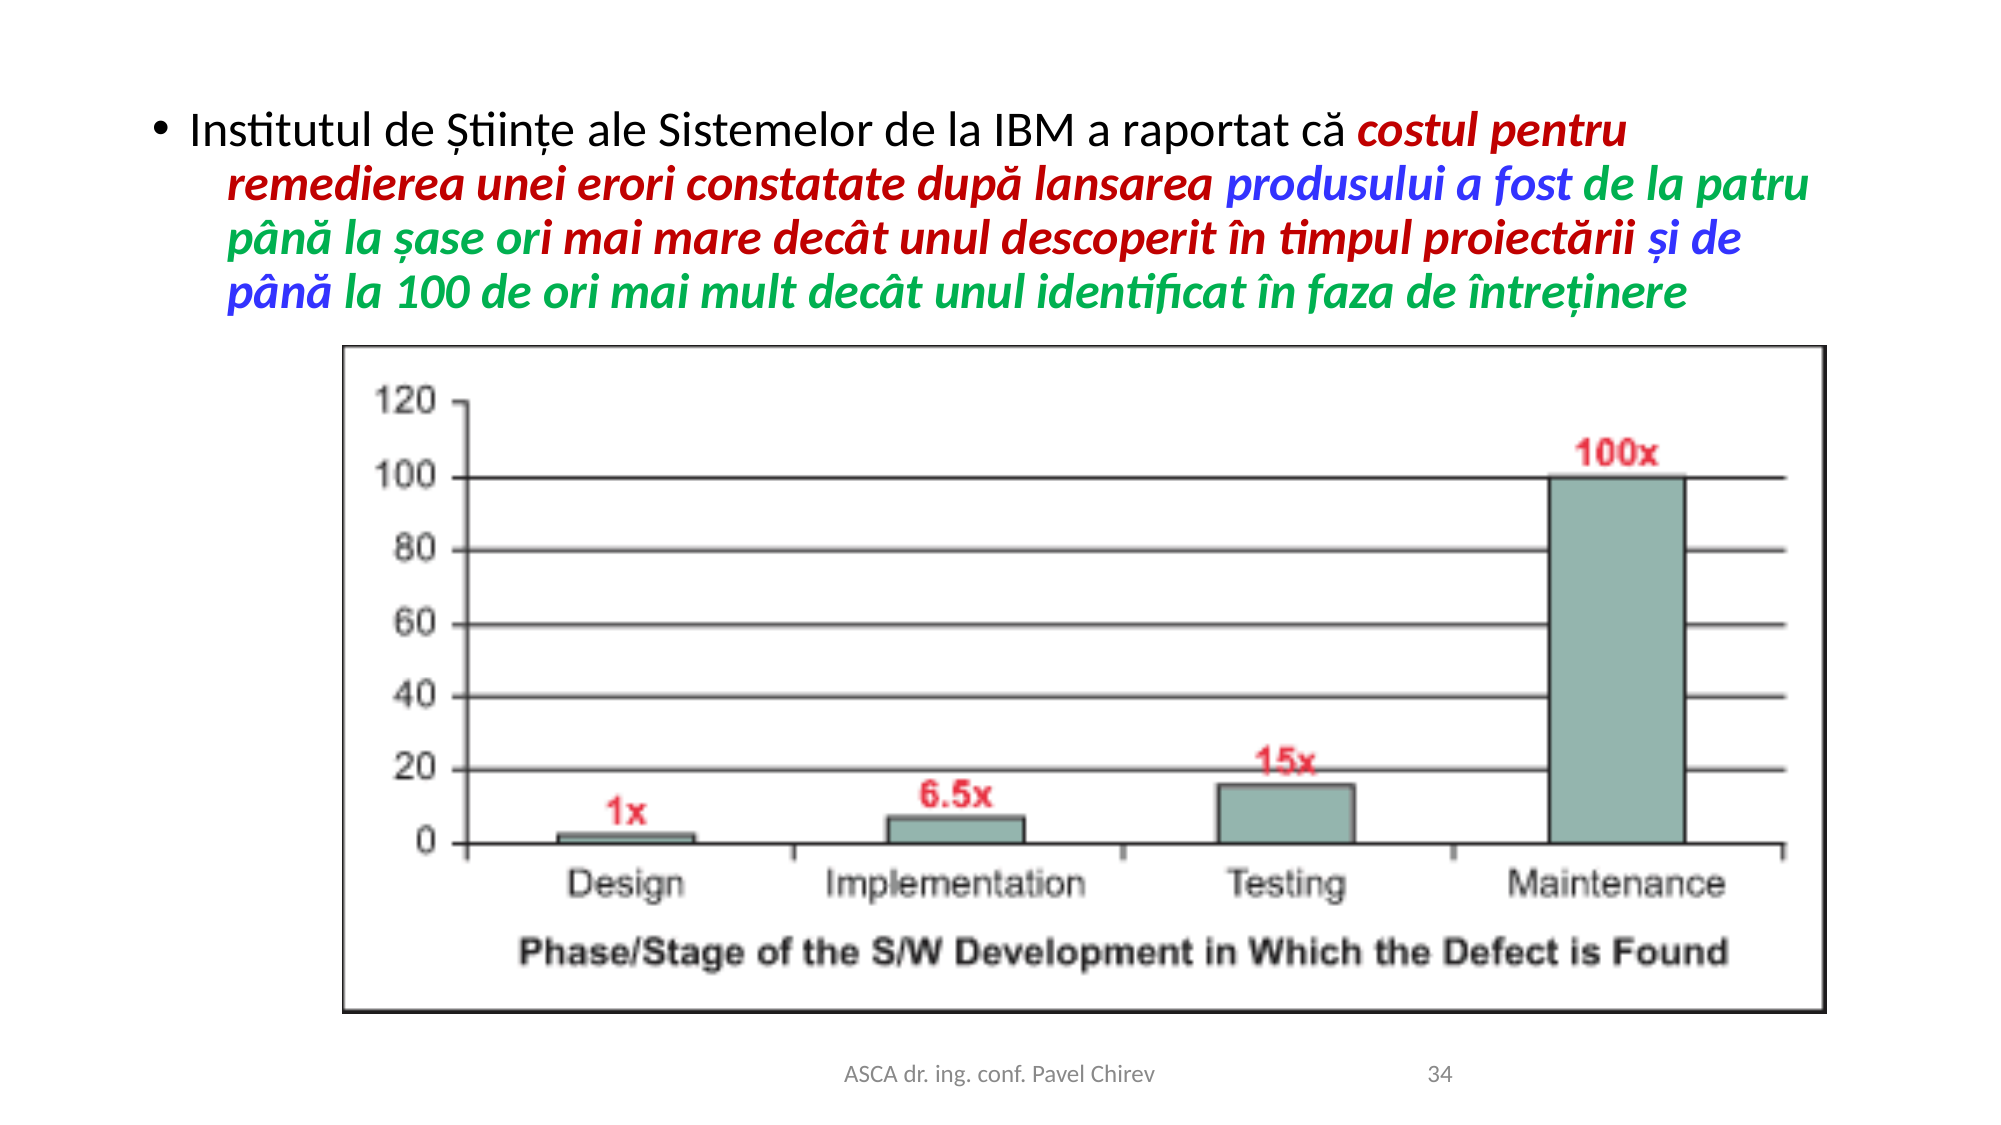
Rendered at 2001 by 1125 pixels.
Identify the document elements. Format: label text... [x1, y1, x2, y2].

text_box [1412, 1042, 1863, 1103]
list Institutul de Științe ale Sistemelor de la IBM a raportat că costul pentru remedierea unei erori constatate după lansarea produsului a fost de la patru până la șase ori mai mare decât unul descoperit în timpul proiectării și de până la 100 de ori mai mult decât unul identificat în faza de întreținere [137, 95, 1863, 1014]
text_box ASCA dr. ing. conf. Pavel Chirev [662, 1042, 1338, 1103]
picture [342, 345, 1827, 1014]
